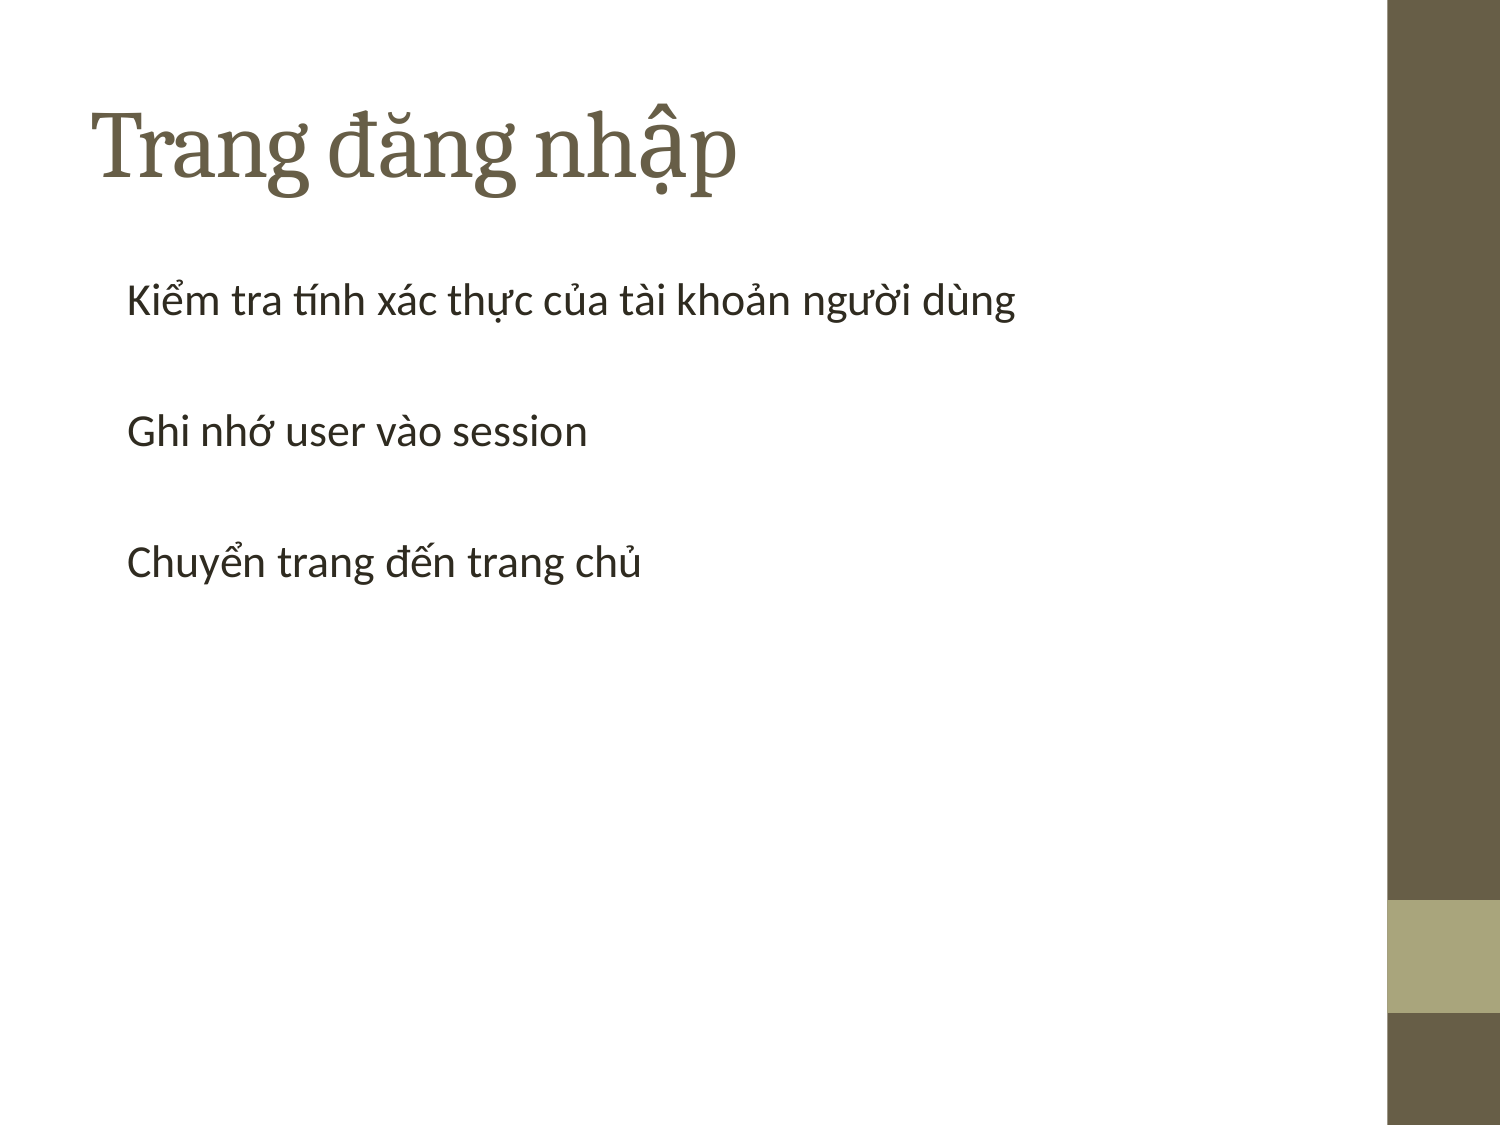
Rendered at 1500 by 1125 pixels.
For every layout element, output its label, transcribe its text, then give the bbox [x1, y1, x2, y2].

title Trang đăng nhập [75, 45, 1326, 233]
list Kiểm tra tính xác thực của tài khoản người dùng Ghi nhớ user vào session Chuyển trang đến trang chủ [75, 262, 1326, 1051]
